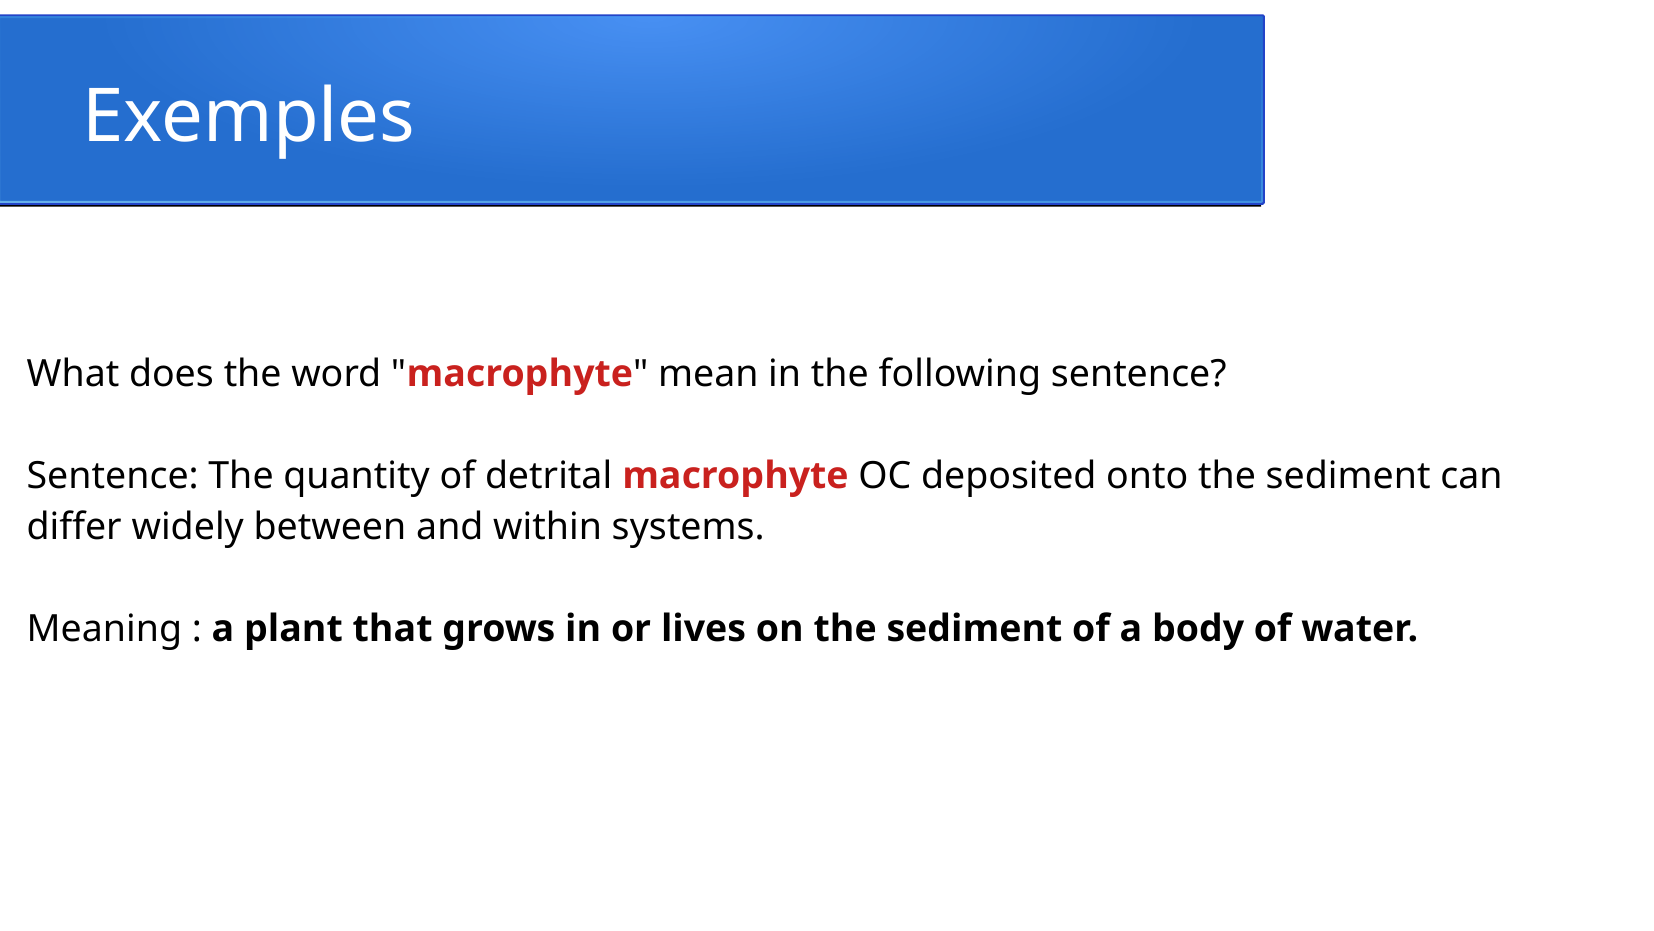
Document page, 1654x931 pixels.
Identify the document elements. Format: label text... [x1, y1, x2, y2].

text_box What does the word "macrophyte" mean in the following sentence? Sentence: The quantity of detrital macrophyte OC deposited onto the sediment can differ widely between and within systems. Meaning : a plant that grows in or lives on the sediment of a body of water. [11, 339, 1619, 638]
title Exemples [82, 35, 1235, 189]
